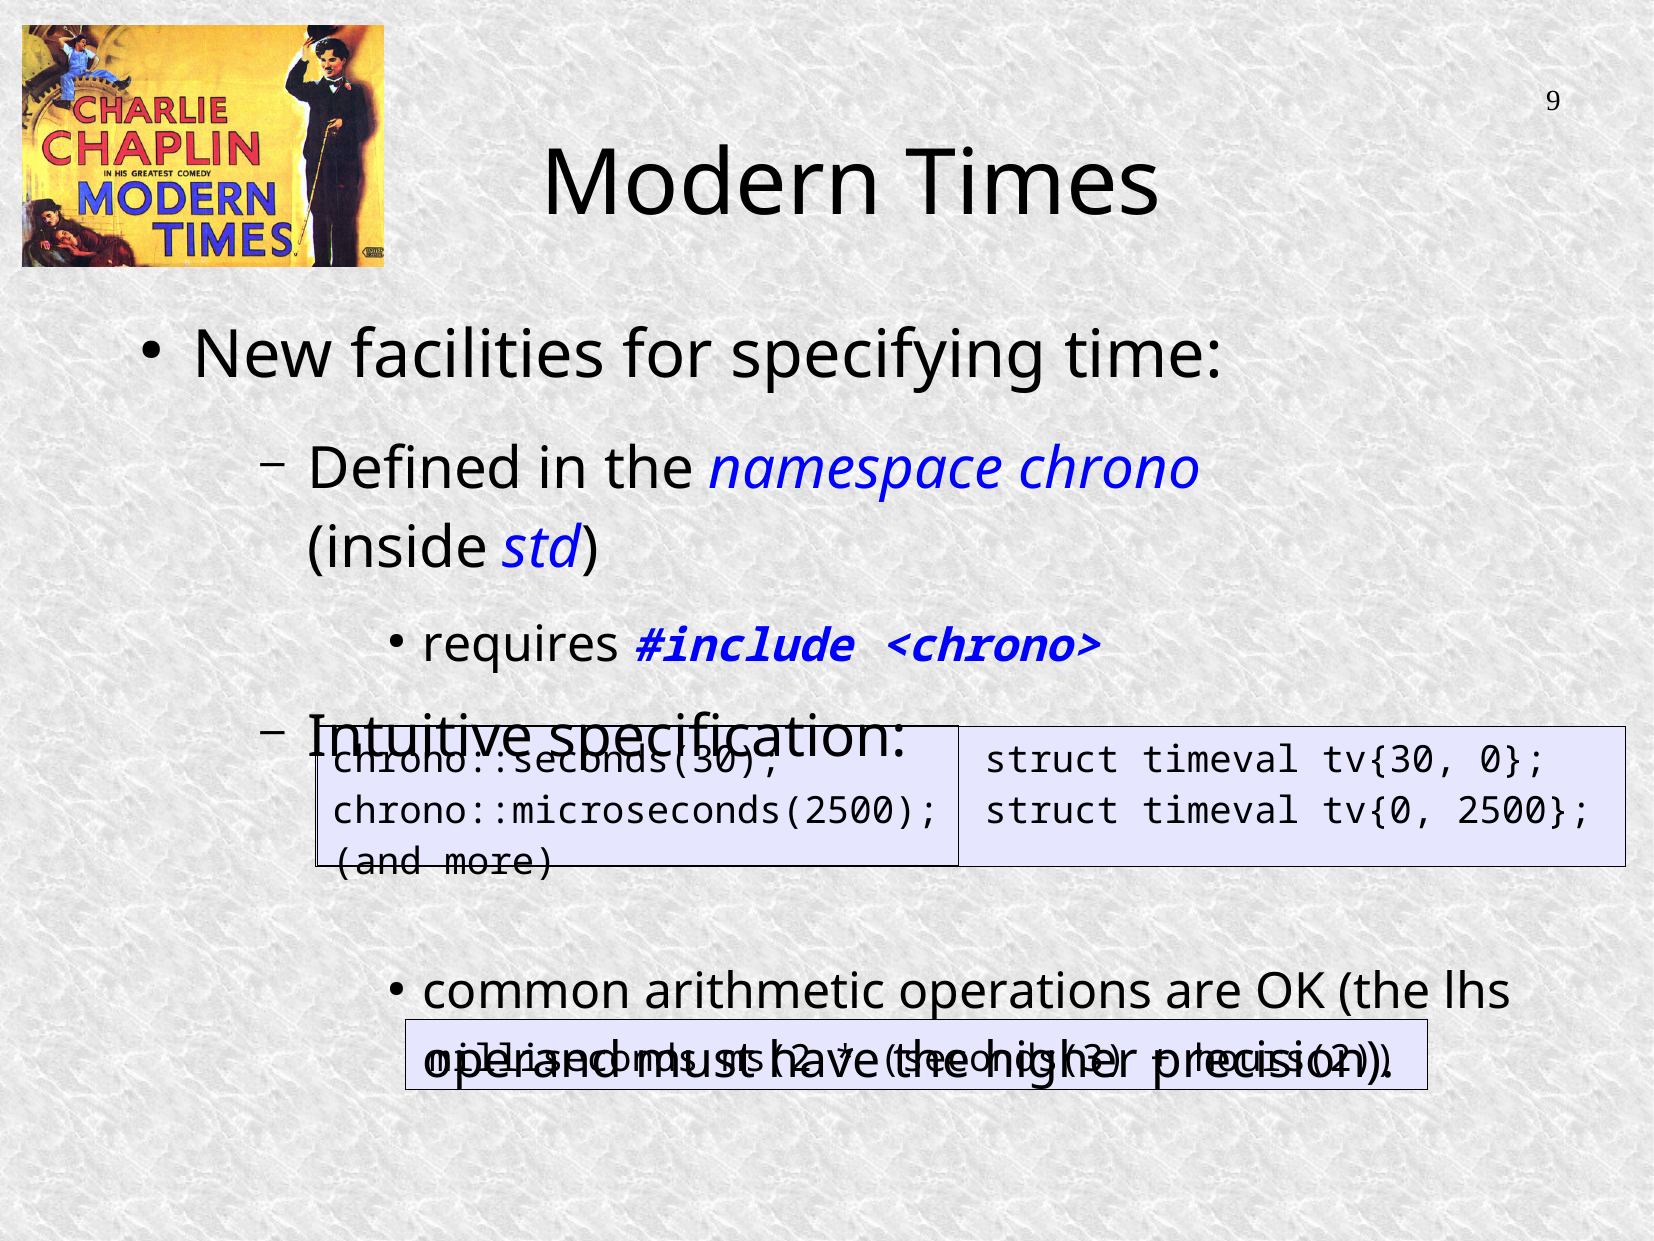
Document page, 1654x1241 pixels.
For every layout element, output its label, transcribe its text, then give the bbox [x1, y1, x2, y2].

list New facilities for specifying time: Defined in the namespace chrono (inside std) requires #include <chrono> Intuitive specification: common arithmetic operations are OK (the lhs operand must have the higher precision). [121, 305, 1601, 1206]
text_box milliseconds ms(2 * (seconds(3) + hours(2)) [429, 1031, 1397, 1075]
title Modern Times [123, 73, 1536, 284]
text_box chrono::seconds(30); struct timeval tv{30, 0}; chrono::microseconds(2500); struct timeval tv{0, 2500}; (and more) [959, 732, 1592, 863]
text_box chrono::seconds(30); struct timeval tv{30, 0}; chrono::microseconds(2500); struct timeval tv{0, 2500}; (and more) [331, 732, 958, 863]
picture [0, 0, 1654, 1241]
text_box [1601, 726, 1626, 867]
